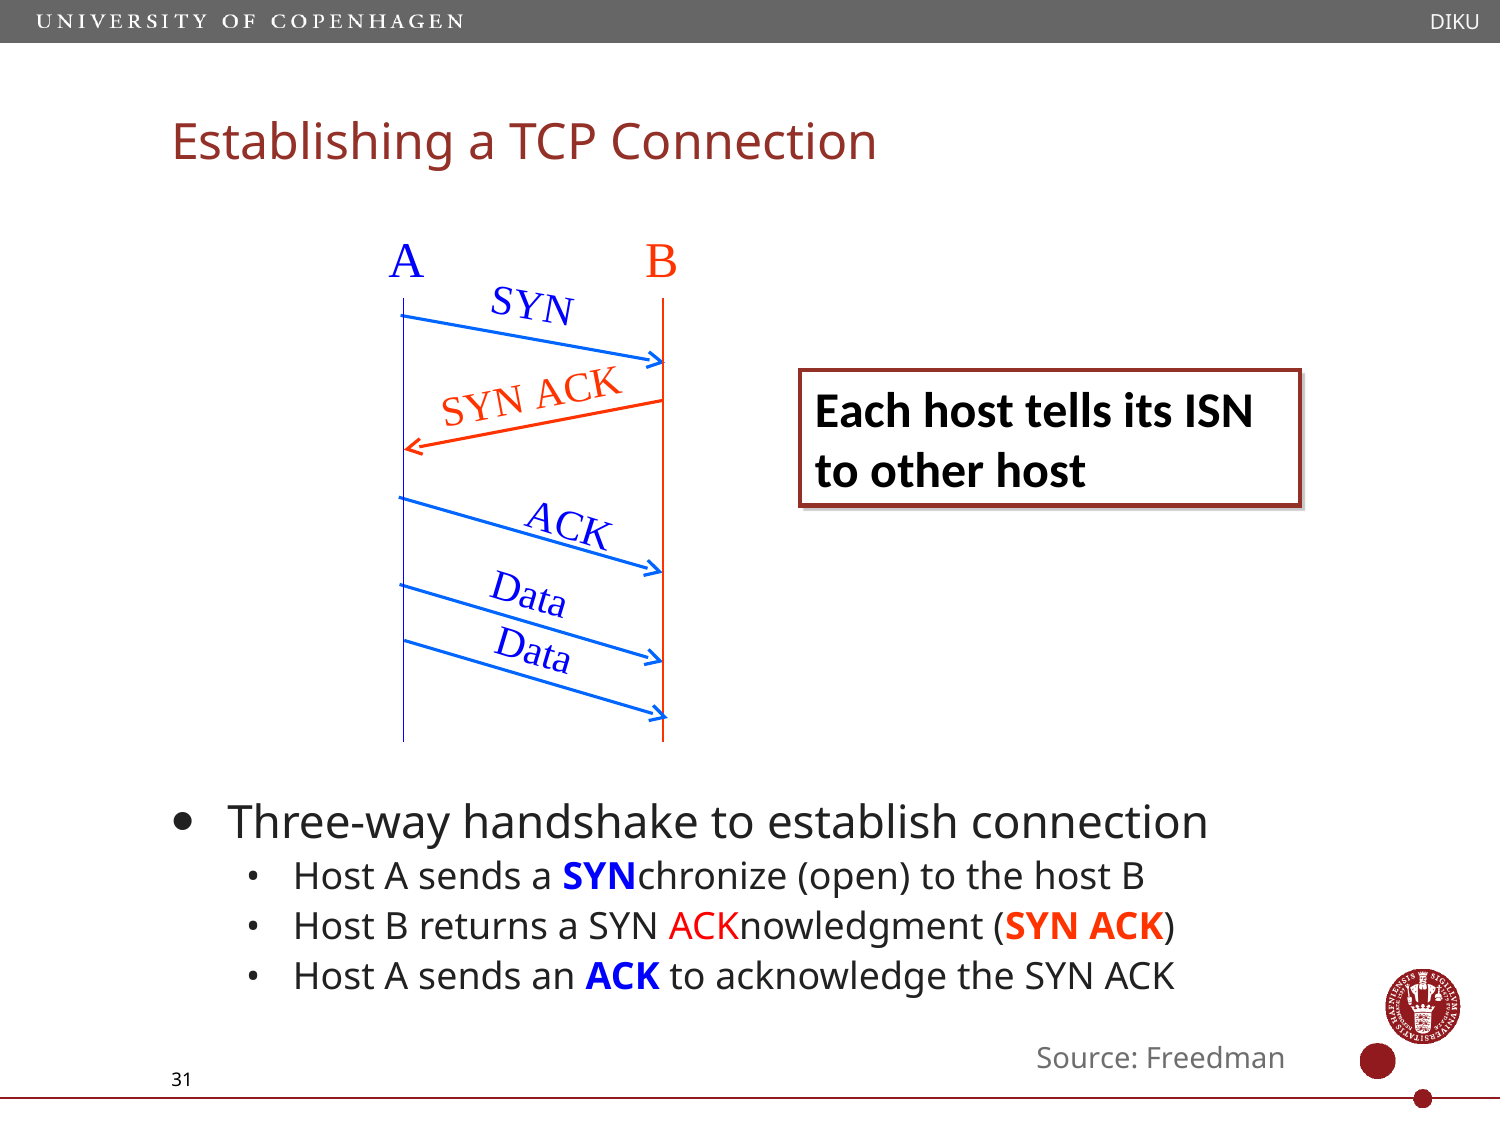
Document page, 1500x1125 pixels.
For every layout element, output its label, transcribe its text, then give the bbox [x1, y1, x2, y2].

text_box Each host tells its ISN to other host [800, 369, 1301, 506]
text_box Data [469, 545, 593, 626]
text_box Source: Freedman [1021, 1031, 1341, 1083]
text_box DIKU [469, 0, 1495, 43]
title Establishing a TCP Connection [171, 75, 1329, 171]
list Three-way handshake to establish connection Host A sends a SYNchronize (open) to the host B Host B returns a SYN ACKnowledgment (SYN ACK) Host A sends an ACK to acknowledge the SYN ACK [171, 798, 1329, 1024]
text_box ACK [504, 474, 637, 572]
text_box Data [473, 601, 597, 695]
text_box SYN [471, 260, 595, 346]
text_box SYN ACK [420, 340, 644, 446]
text_box A [373, 219, 440, 296]
picture [0, 910, 1500, 1122]
text_box <number> [171, 1067, 522, 1092]
text_box B [630, 219, 694, 296]
